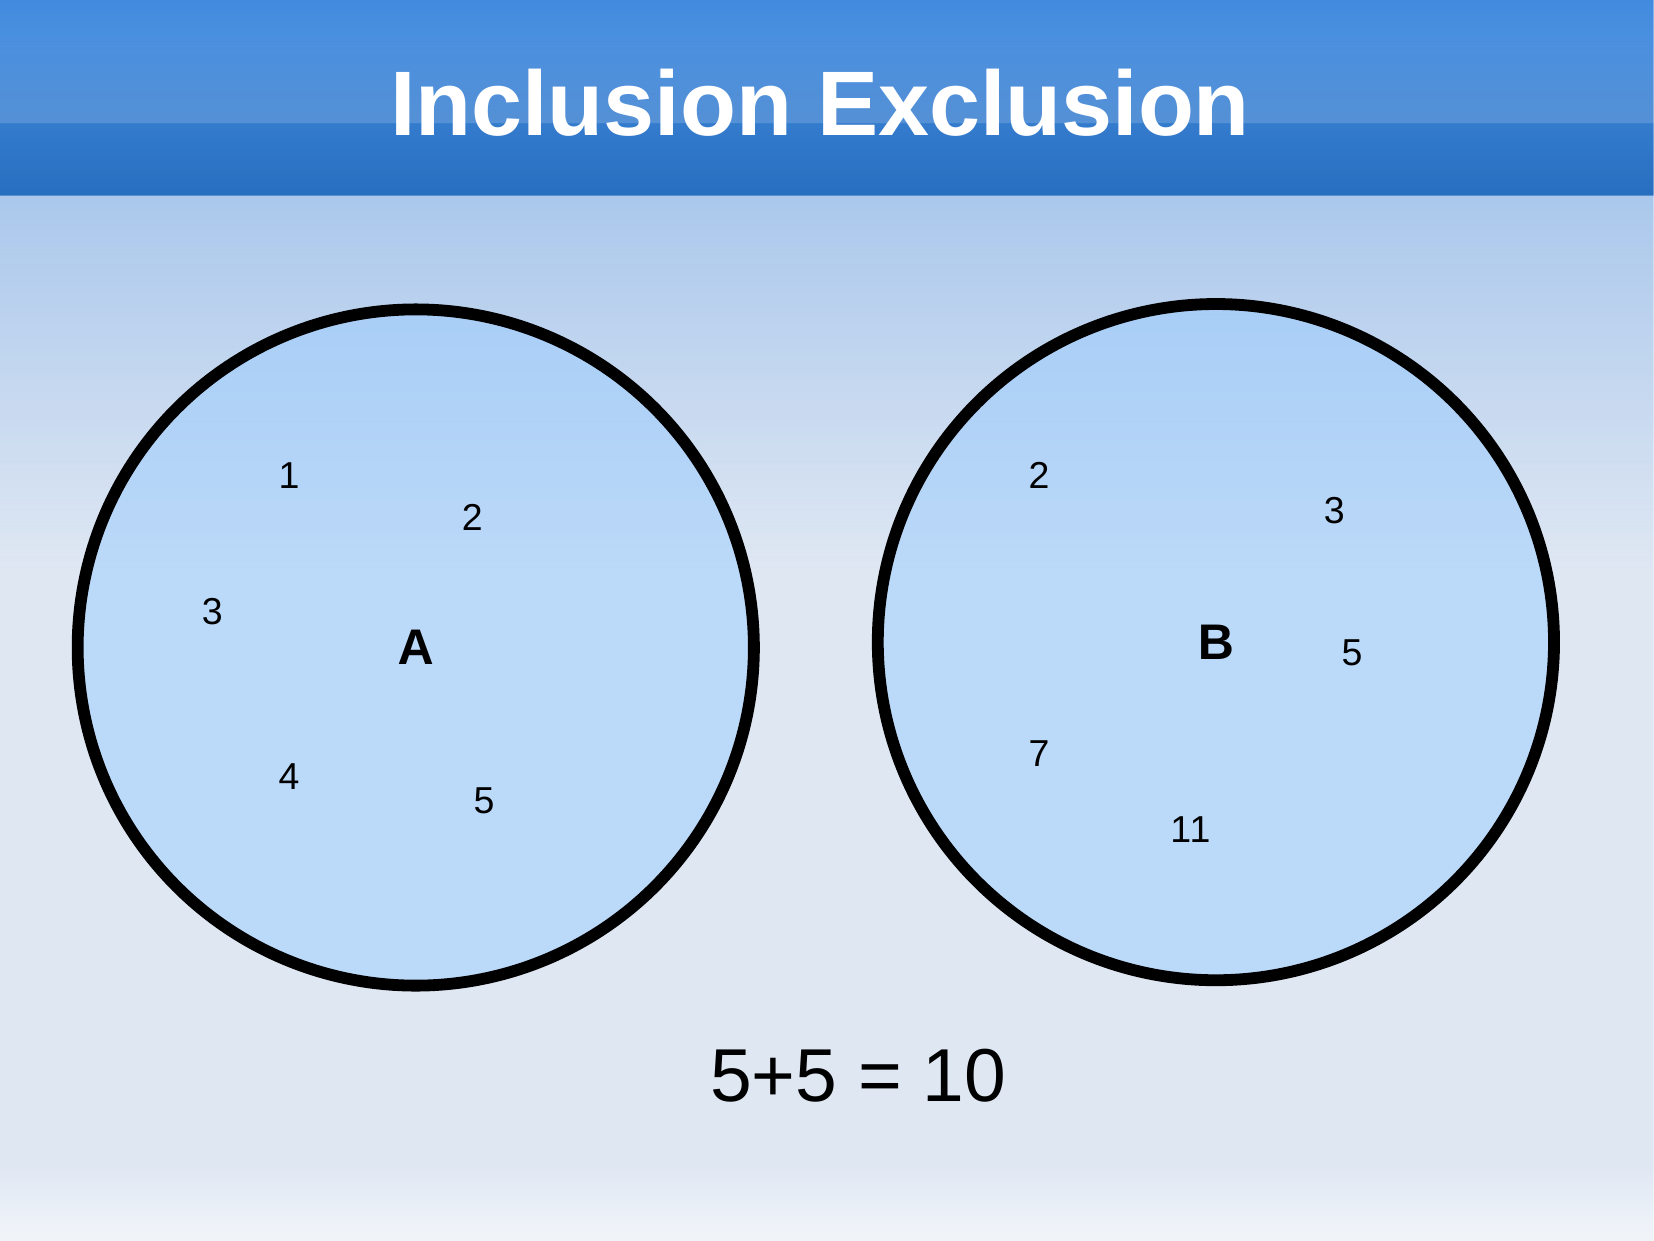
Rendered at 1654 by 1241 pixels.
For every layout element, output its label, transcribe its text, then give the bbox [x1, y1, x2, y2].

text_box 3 [1309, 482, 1383, 544]
title Inclusion Exclusion [76, 0, 1565, 208]
text_box A [77, 309, 754, 986]
text_box 4 [263, 748, 337, 810]
text_box 3 [187, 583, 260, 645]
text_box 1 [263, 447, 337, 509]
text_box 5+5 = 10 [455, 1026, 1261, 1135]
text_box 5 [458, 772, 532, 834]
text_box 5 [1326, 624, 1400, 686]
text_box 7 [1013, 724, 1087, 787]
text_box 2 [447, 488, 520, 550]
text_box B [877, 304, 1555, 981]
text_box 11 [1155, 801, 1229, 863]
picture [0, 0, 1654, 1241]
text_box 2 [1013, 447, 1087, 509]
